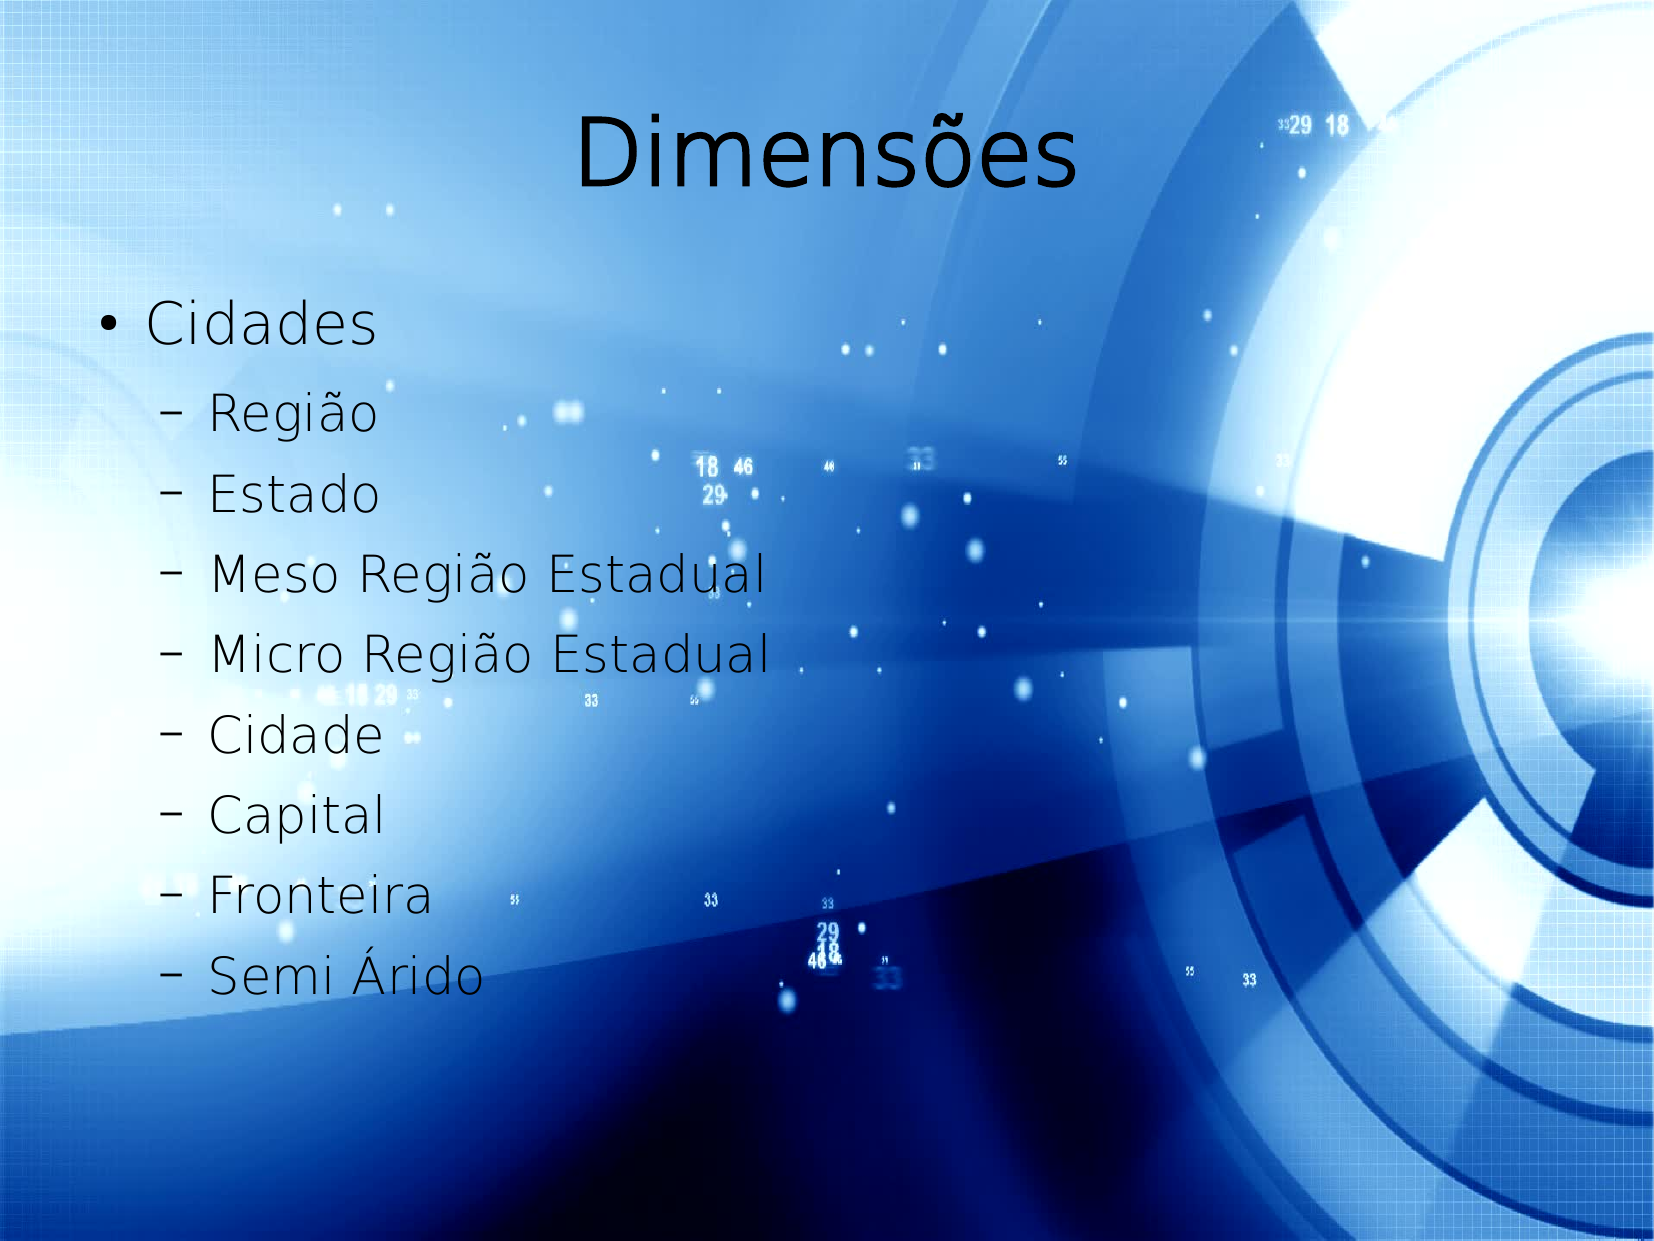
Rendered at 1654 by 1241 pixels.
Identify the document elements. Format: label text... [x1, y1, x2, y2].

title Dimensões [82, 49, 1571, 257]
list Cidades Região Estado Meso Região Estadual Micro Região Estadual Cidade Capital Fronteira Semi Árido [82, 290, 1571, 1010]
picture [0, 0, 1654, 1241]
